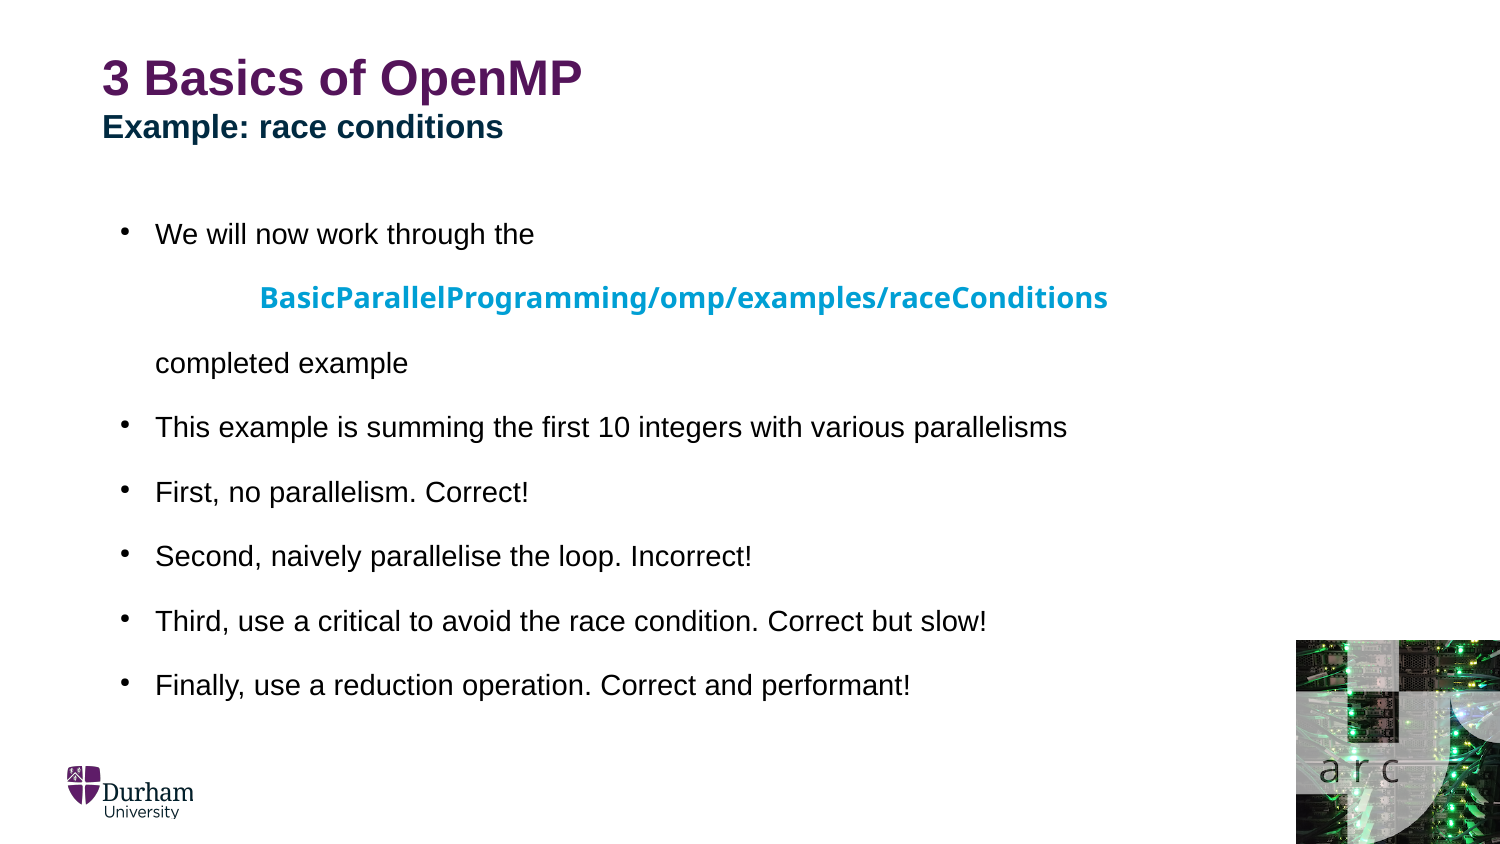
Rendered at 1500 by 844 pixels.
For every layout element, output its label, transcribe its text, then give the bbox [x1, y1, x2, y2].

list We will now work through the BasicParallelProgramming/omp/examples/raceConditions completed example This example is summing the first 10 integers with various parallelisms First, no parallelism. Correct! Second, naively parallelise the loop. Incorrect! Third, use a critical to avoid the race condition. Correct but slow! Finally, use a reduction operation. Correct and performant! [101, 214, 1214, 349]
picture [1296, 640, 1500, 844]
title 3 Basics of OpenMP Example: race conditions [101, 45, 1399, 187]
picture [67, 766, 193, 819]
